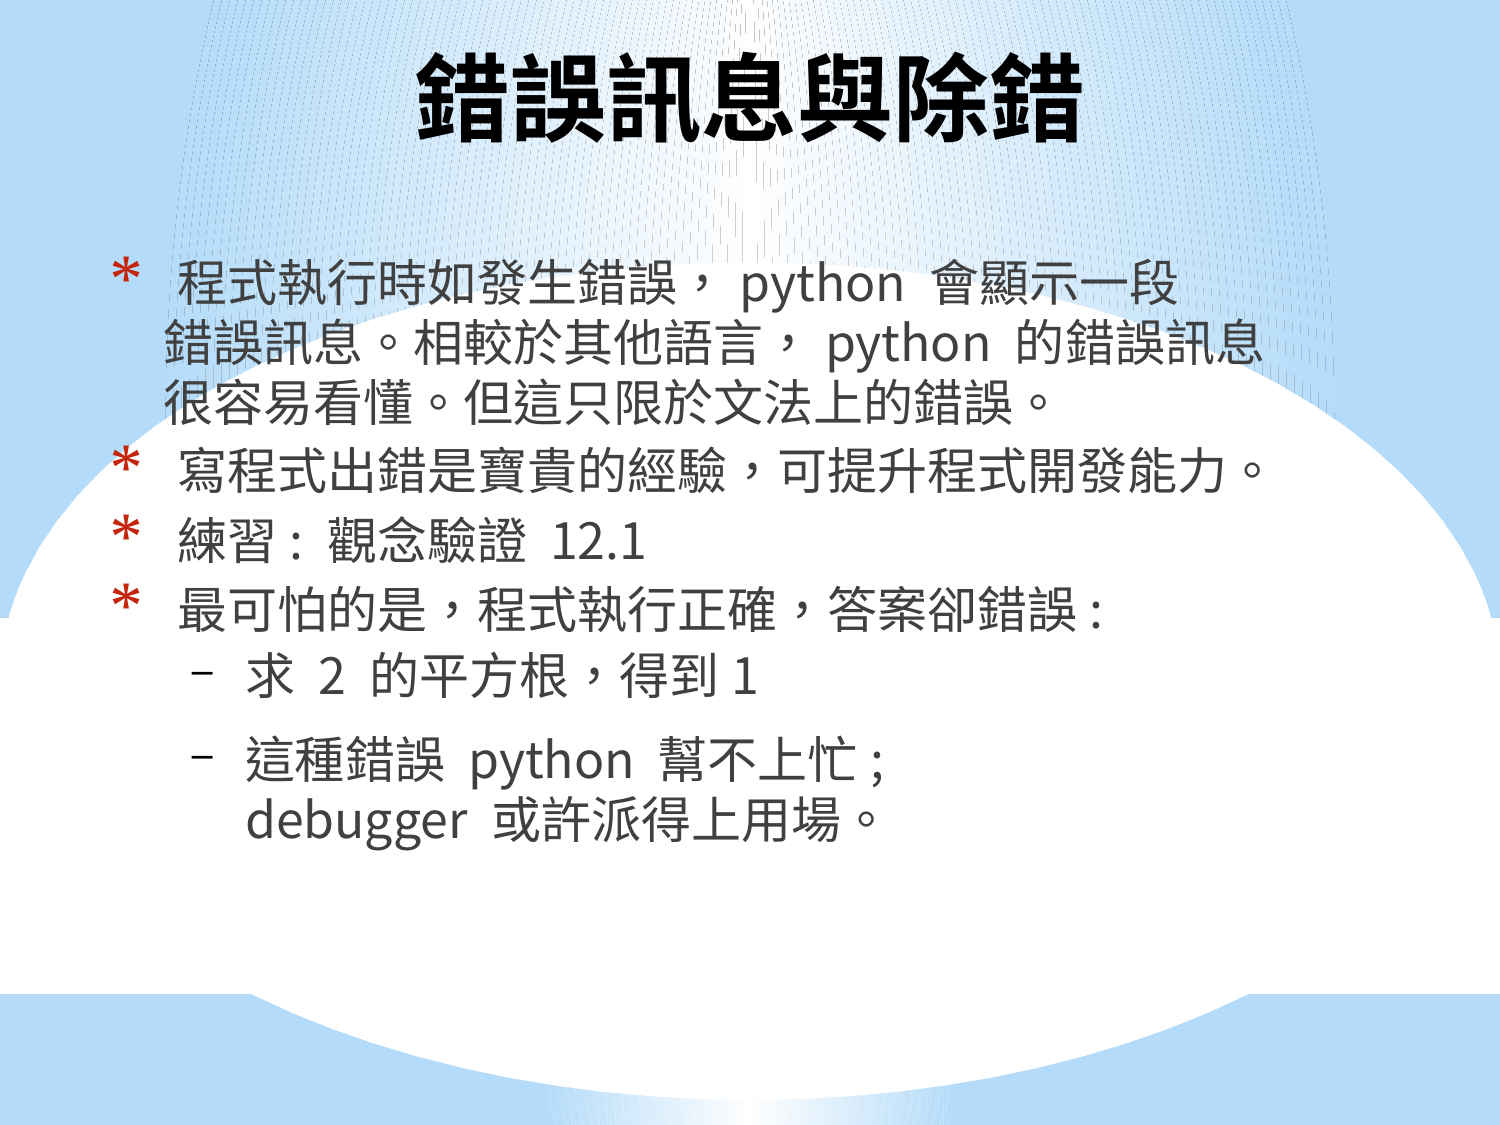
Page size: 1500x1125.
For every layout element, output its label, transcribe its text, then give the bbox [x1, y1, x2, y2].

list 程式執行時如發生錯誤，python 會顯示一段 錯誤訊息。相較於其他語言，python 的錯誤訊息 很容易看懂。但這只限於文法上的錯誤。 寫程式出錯是寶貴的經驗，可提升程式開發能力。 練習: 觀念驗證 12.1 最可怕的是，程式執行正確，答案卻錯誤: 求 2 的平方根，得到1 這種錯誤 python 幫不上忙; debugger 或許派得上用場。 [88, 243, 1400, 1047]
title 錯誤訊息與除錯 [0, 30, 1500, 219]
